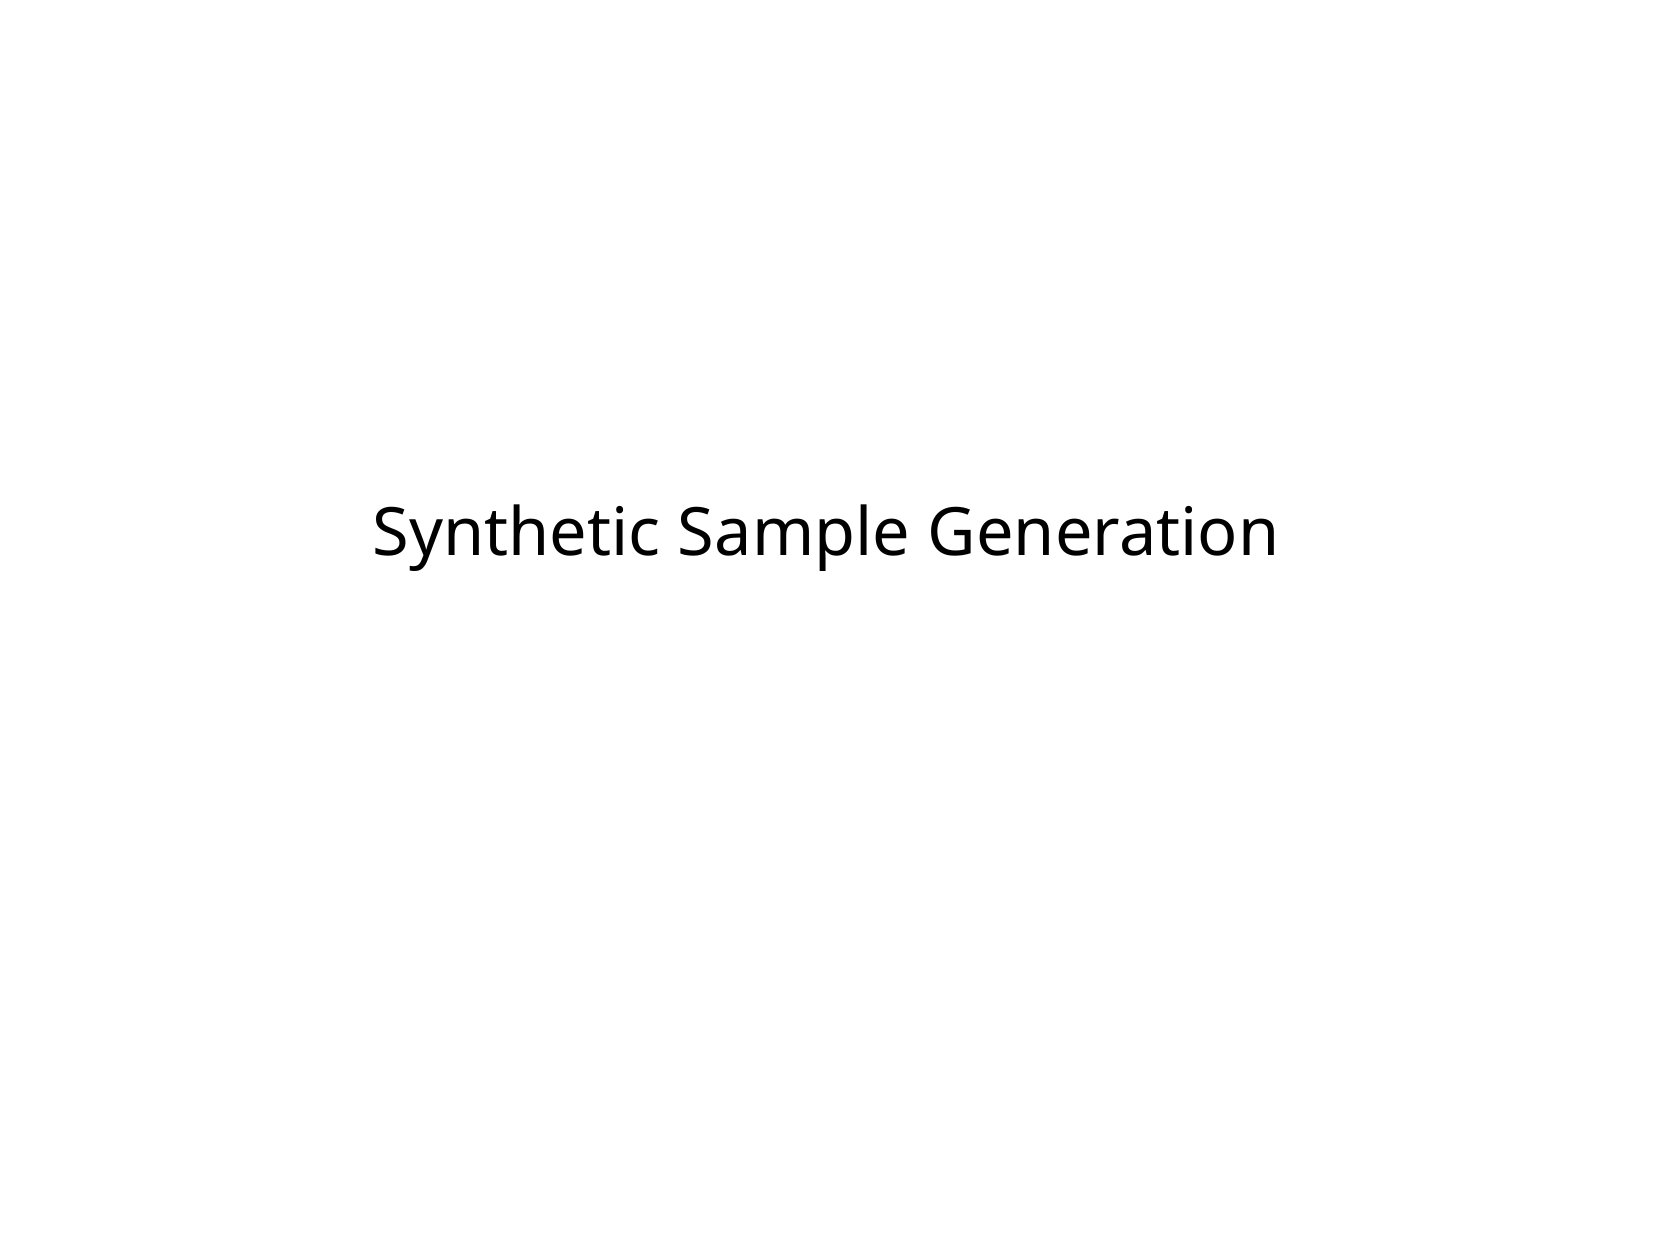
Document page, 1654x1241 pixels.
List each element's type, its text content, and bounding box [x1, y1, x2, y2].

subtitle Synthetic Sample Generation [82, 49, 1571, 1010]
